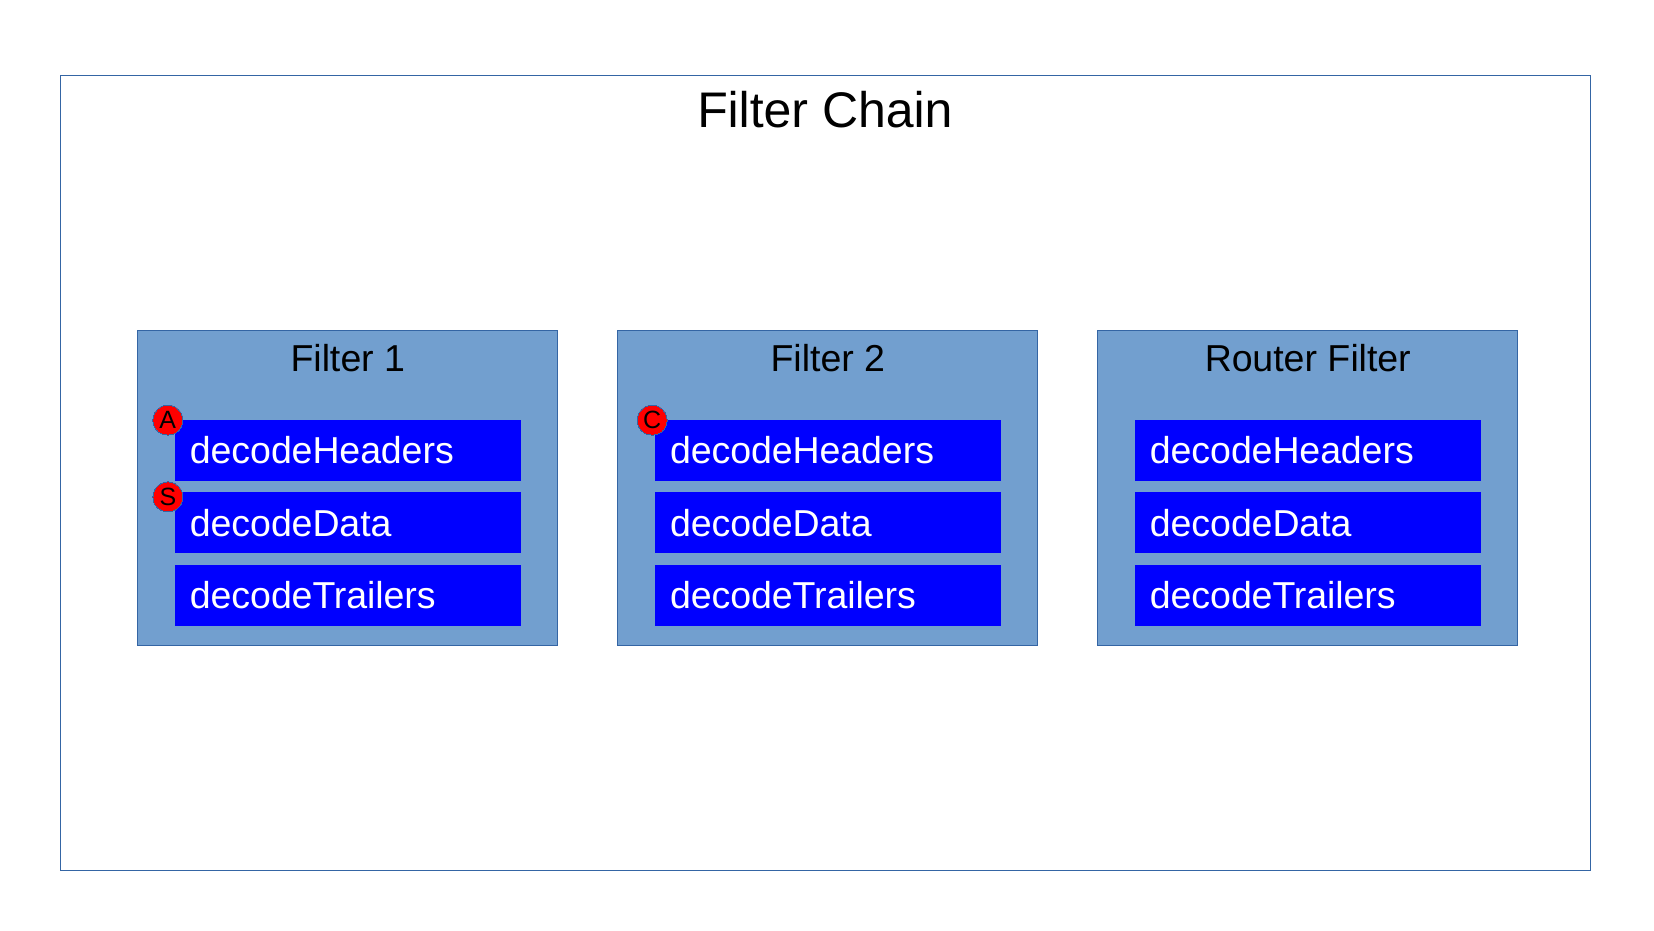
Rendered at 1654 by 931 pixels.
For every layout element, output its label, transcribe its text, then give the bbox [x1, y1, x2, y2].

text_box decodeData [655, 492, 1001, 553]
text_box Filter 1 [137, 330, 558, 646]
text_box decodeData [1135, 492, 1481, 553]
text_box A [152, 405, 183, 436]
text_box decodeHeaders [655, 420, 1001, 481]
text_box Filter 2 [617, 330, 1038, 646]
text_box C [637, 405, 668, 436]
text_box decodeHeaders [175, 420, 521, 481]
text_box Filter Chain [60, 75, 1591, 871]
text_box S [152, 481, 183, 512]
text_box Router Filter [1097, 330, 1518, 646]
text_box decodeTrailers [175, 565, 521, 626]
text_box decodeTrailers [655, 565, 1001, 626]
text_box decodeHeaders [1135, 420, 1481, 481]
text_box decodeTrailers [1135, 565, 1481, 626]
text_box decodeData [175, 492, 521, 553]
